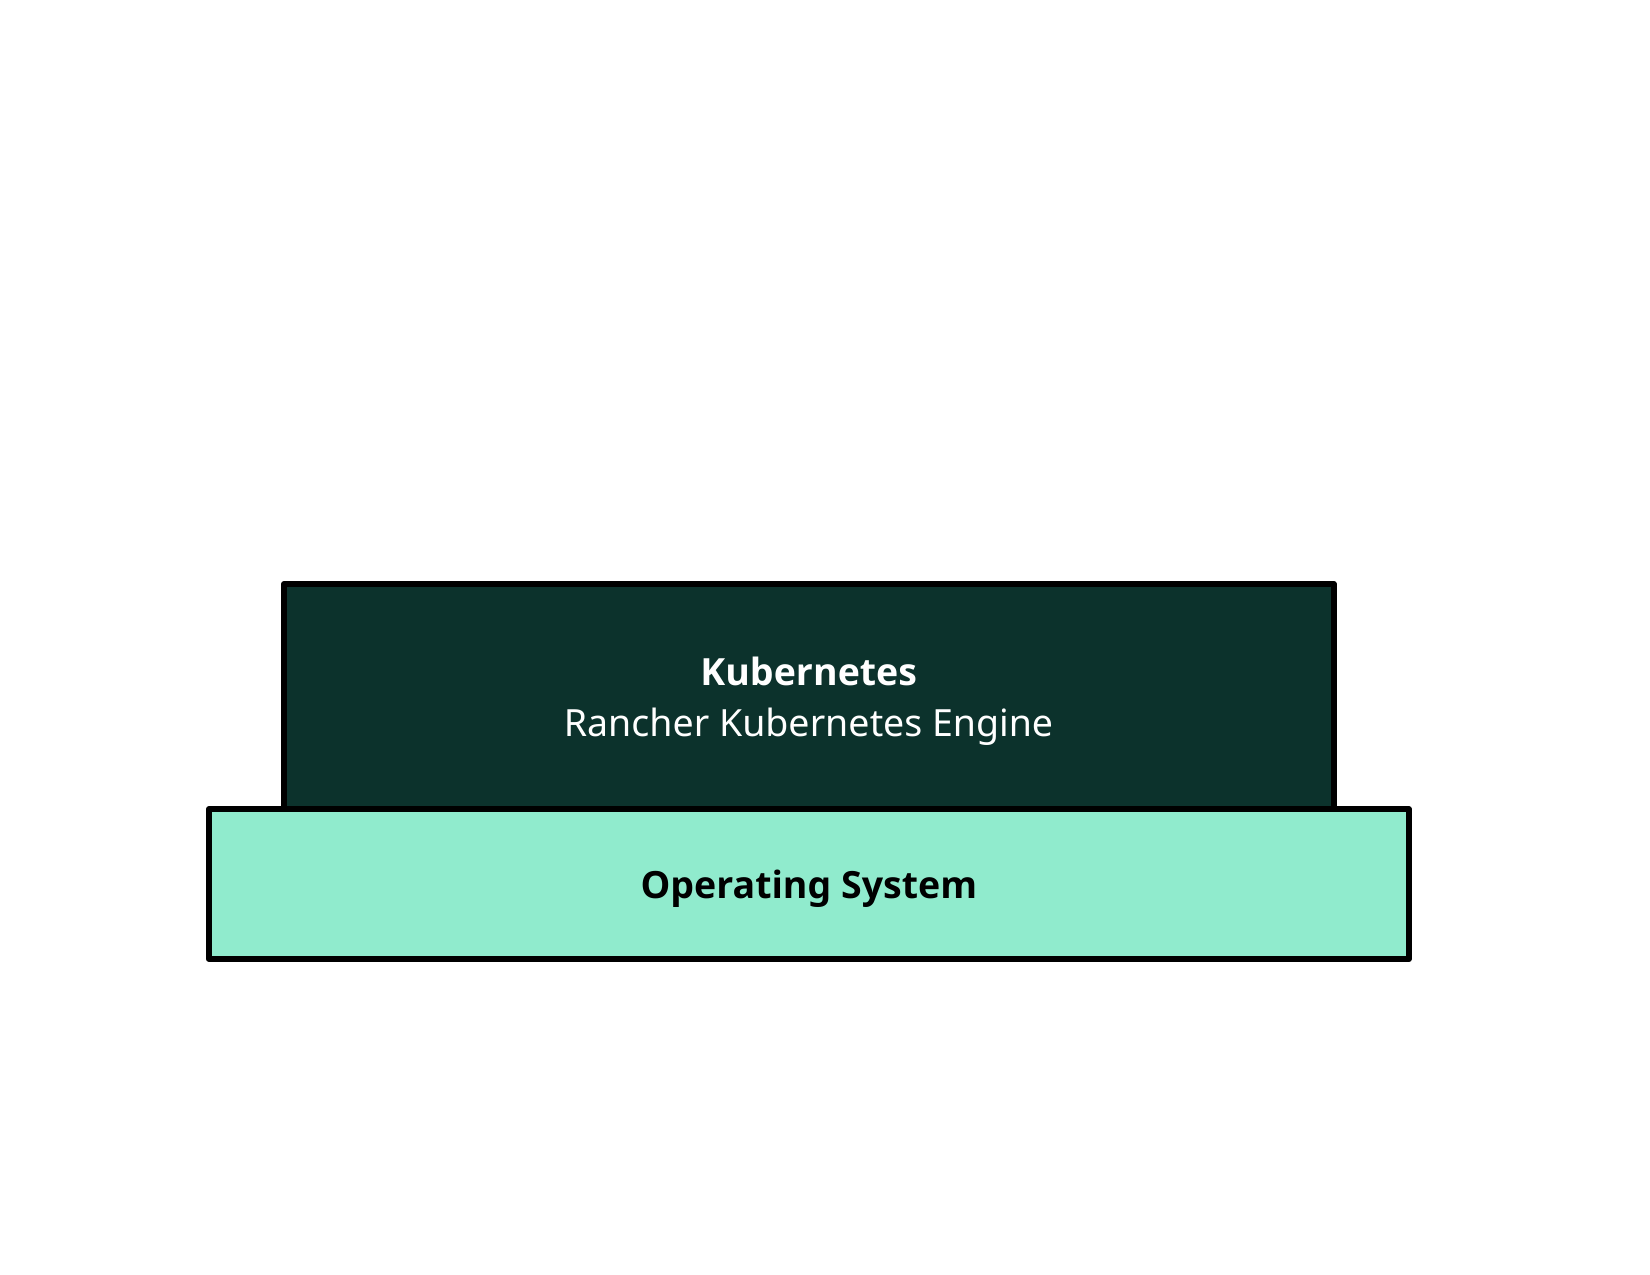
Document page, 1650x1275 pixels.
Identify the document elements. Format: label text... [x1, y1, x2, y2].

text_box Kubernetes Rancher Kubernetes Engine [283, 583, 1334, 809]
text_box Operating System [208, 809, 1409, 960]
